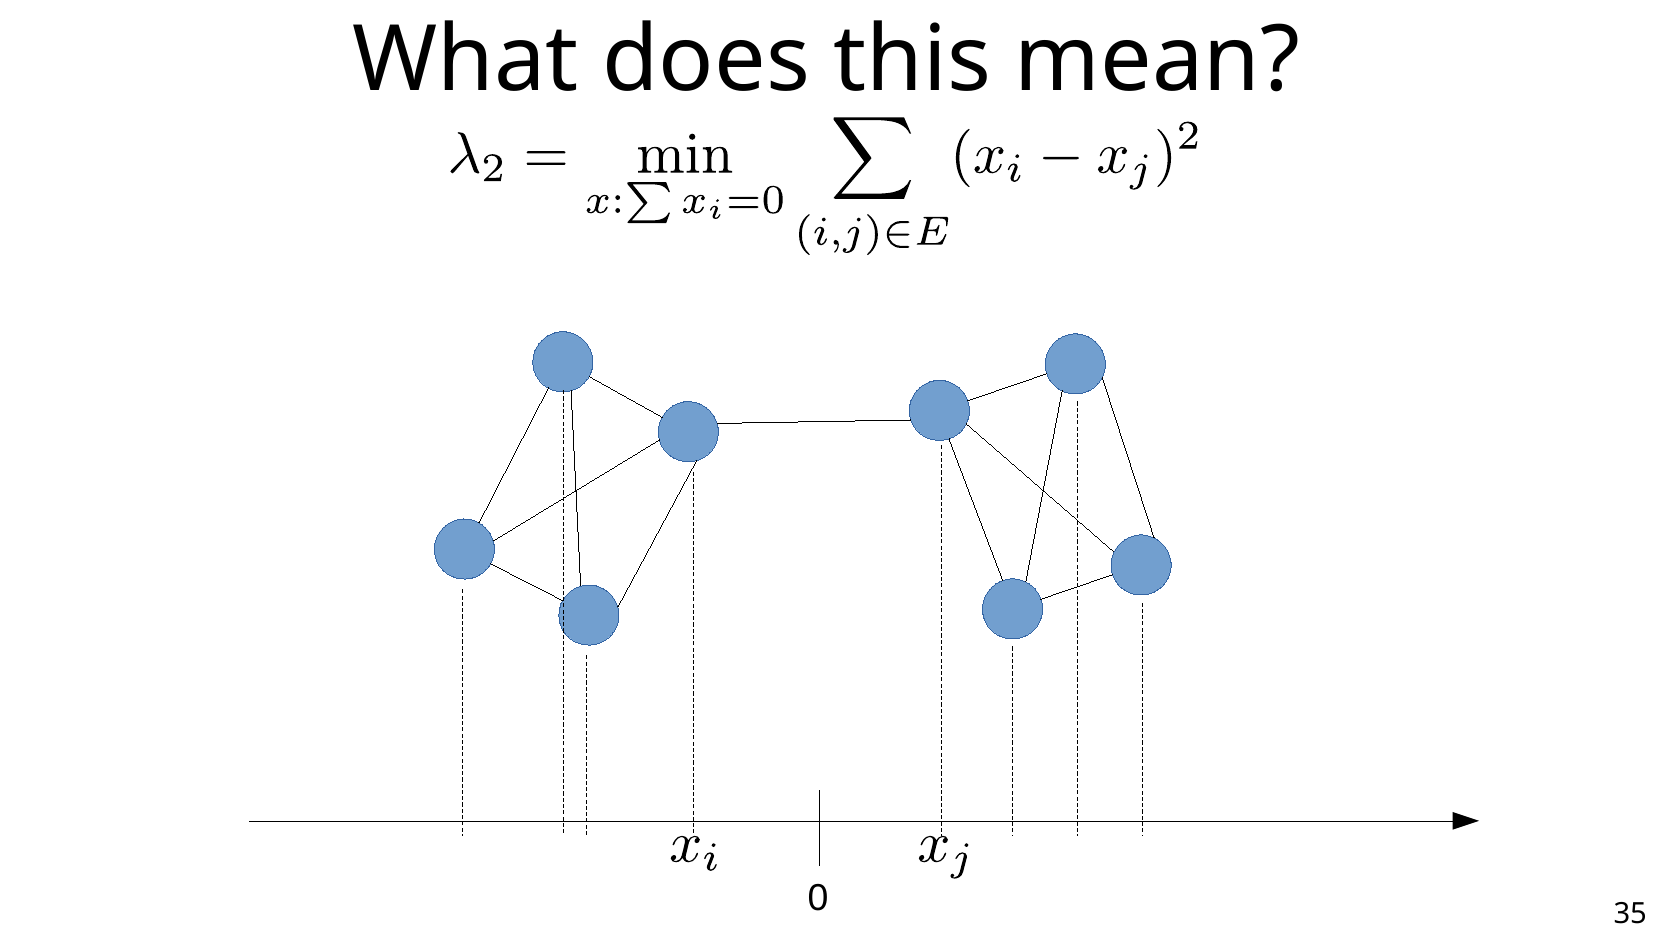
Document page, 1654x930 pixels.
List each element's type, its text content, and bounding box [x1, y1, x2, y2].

text_box [909, 380, 970, 441]
text_box [558, 585, 619, 646]
text_box [982, 578, 1043, 639]
text_box [447, 111, 1201, 256]
text_box [532, 331, 593, 392]
text_box [917, 835, 973, 879]
text_box [669, 835, 719, 871]
title What does this mean? [82, 3, 1571, 107]
text_box [1045, 333, 1106, 394]
text_box 0 [792, 868, 844, 926]
text_box [434, 518, 495, 580]
text_box [658, 401, 719, 462]
text_box [1111, 534, 1172, 595]
